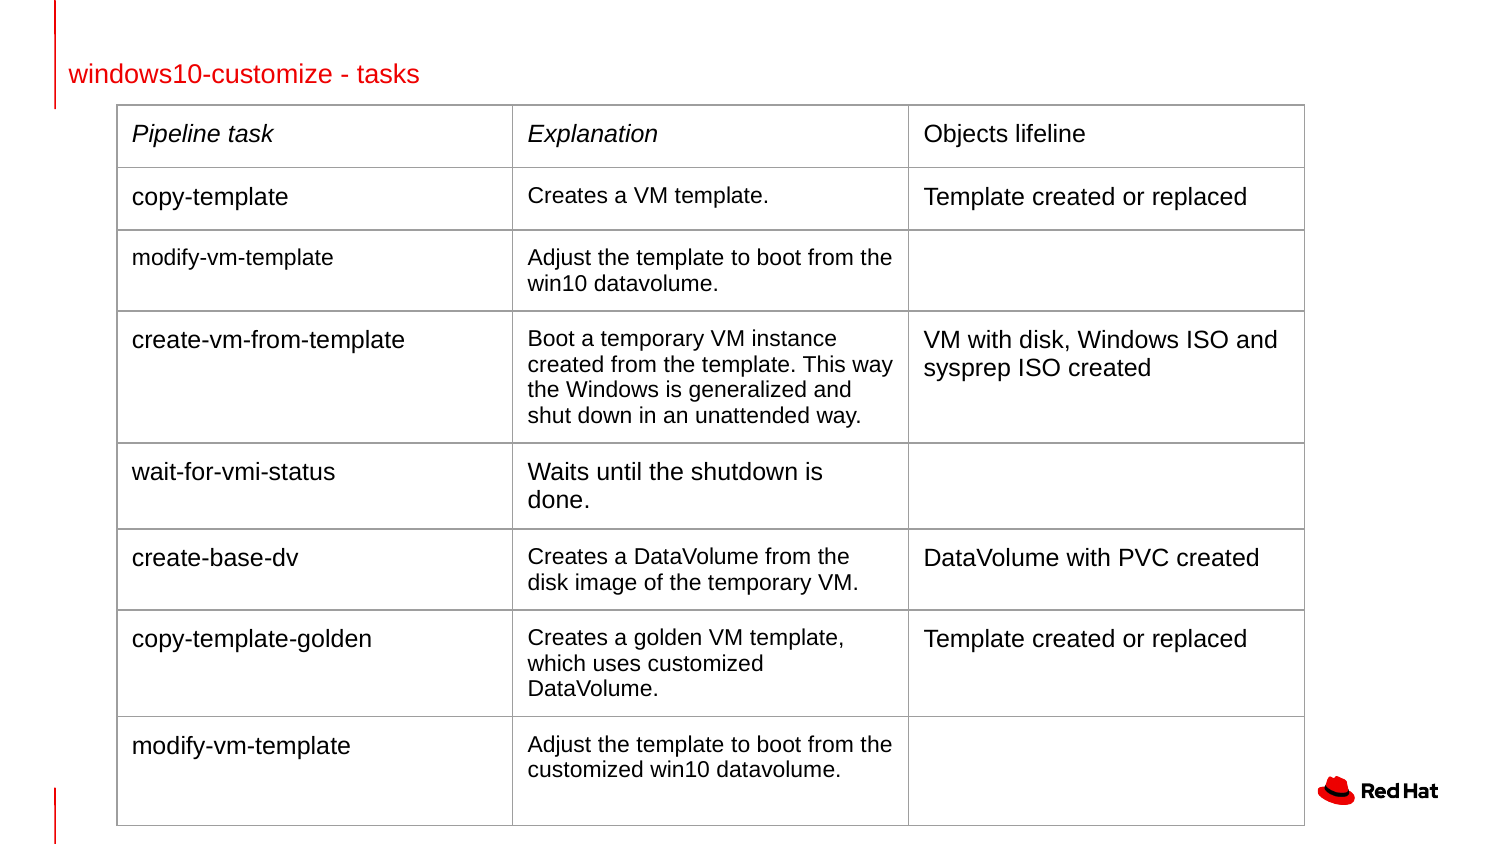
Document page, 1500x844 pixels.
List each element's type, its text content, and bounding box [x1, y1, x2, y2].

table_cell Adjust the template to boot from the win10 datavolume. [513, 231, 908, 310]
table_cell modify-vm-template [118, 717, 512, 825]
subtitle windows10-customize - tasks [14, 23, 649, 125]
table_cell Template created or replaced [909, 611, 1304, 716]
table_cell VM with disk, Windows ISO and sysprep ISO created [909, 312, 1304, 442]
table_header Explanation [513, 106, 908, 167]
table_cell [909, 717, 1304, 825]
table_cell modify-vm-template [118, 231, 512, 310]
table_cell create-base-dv [118, 530, 512, 609]
table_cell Creates a VM template. [513, 168, 908, 229]
table_cell wait-for-vmi-status [118, 444, 512, 528]
table_cell Creates a DataVolume from the disk image of the temporary VM. [513, 530, 908, 609]
table_cell Template created or replaced [909, 168, 1304, 229]
table_cell Waits until the shutdown is done. [513, 444, 908, 528]
table_cell Adjust the template to boot from the customized win10 datavolume. [513, 717, 908, 825]
table_cell create-vm-from-template [118, 312, 512, 442]
table_header Pipeline task [118, 106, 512, 167]
table_cell [909, 231, 1304, 310]
table_cell DataVolume with PVC created [909, 530, 1304, 609]
table_cell copy-template [118, 168, 512, 229]
table_cell Boot a temporary VM instance created from the template. This way the Windows is generalized and shut down in an unattended way. [513, 312, 908, 442]
table_cell Creates a golden VM template, which uses customized DataVolume. [513, 611, 908, 716]
table_header Objects lifeline [909, 106, 1304, 167]
picture [1317, 776, 1438, 805]
table_cell [909, 444, 1304, 528]
table_cell copy-template-golden [118, 611, 512, 716]
